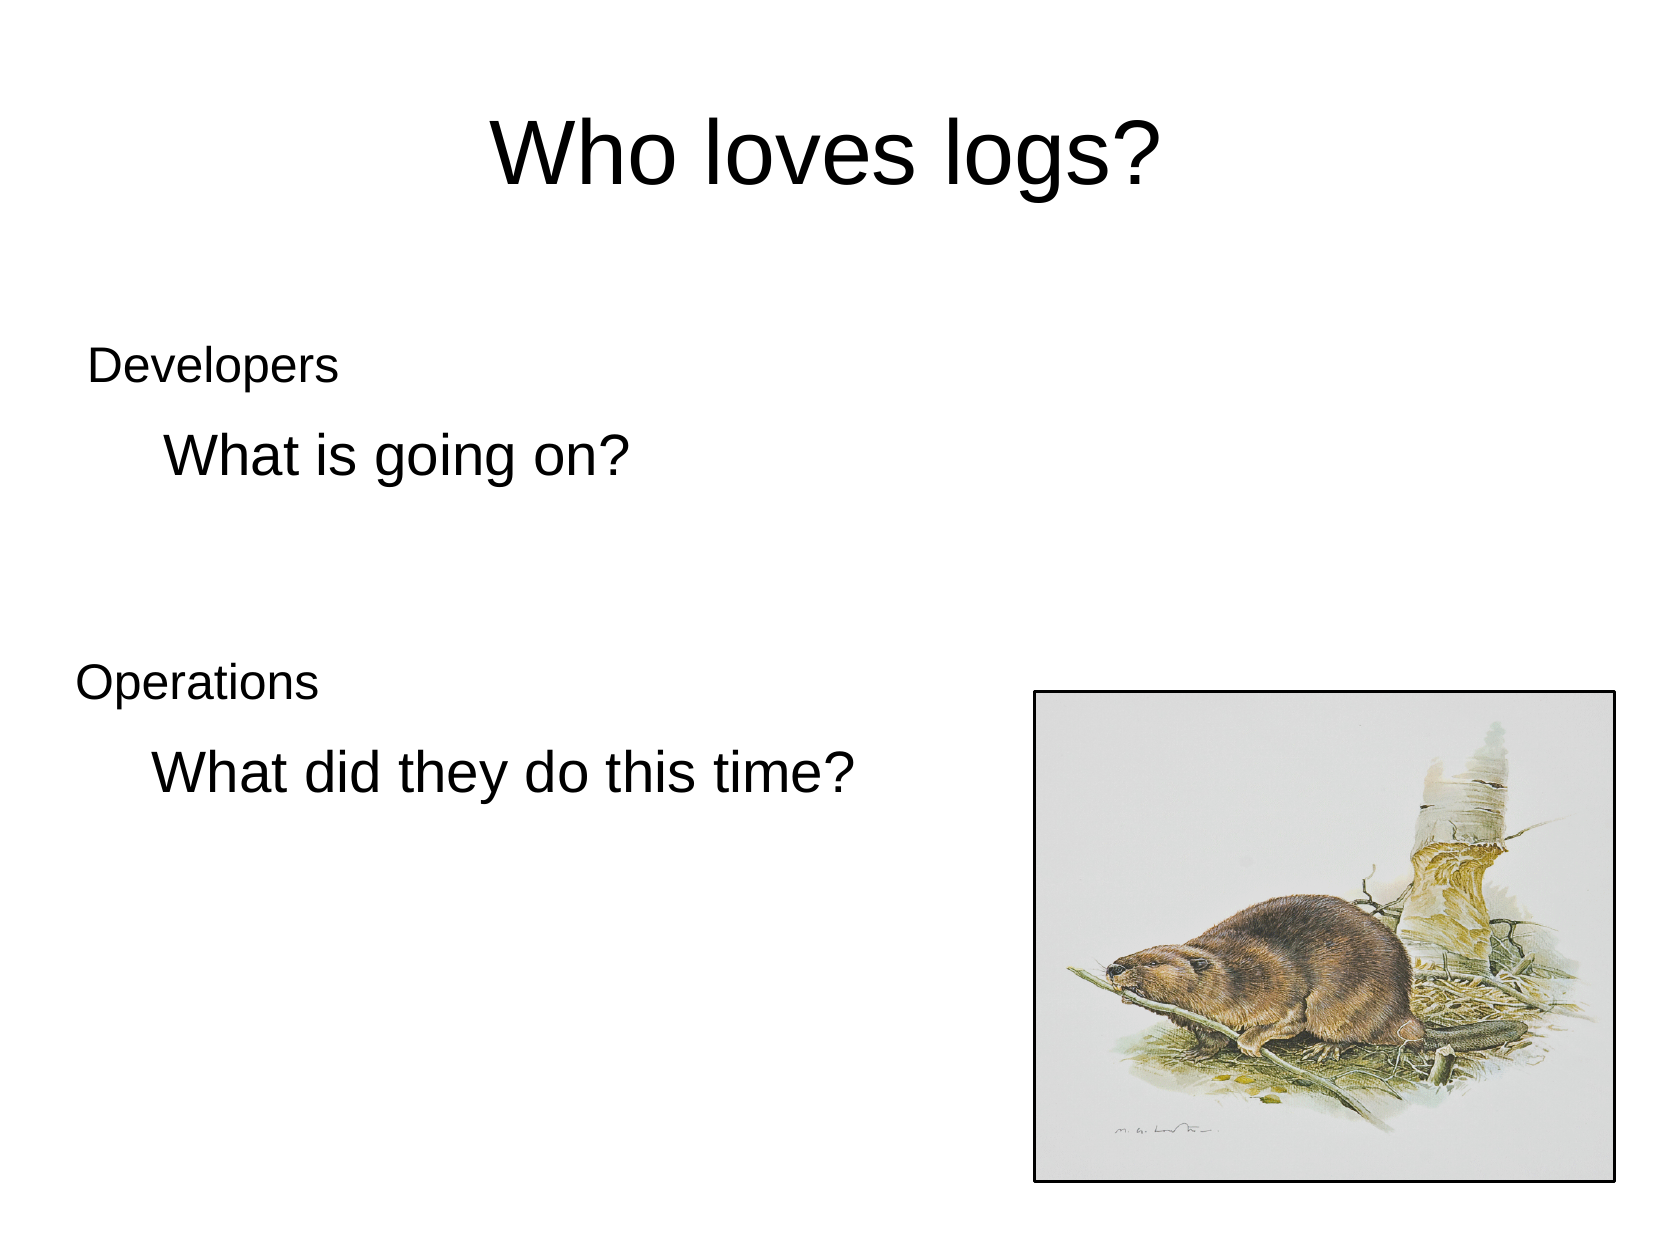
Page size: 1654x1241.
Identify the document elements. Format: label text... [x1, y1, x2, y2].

list Operations What did they do this time? [57, 654, 1546, 826]
title Who loves logs? [82, 49, 1571, 257]
picture [1036, 692, 1613, 1181]
list Developers What is going on? [69, 337, 1558, 563]
